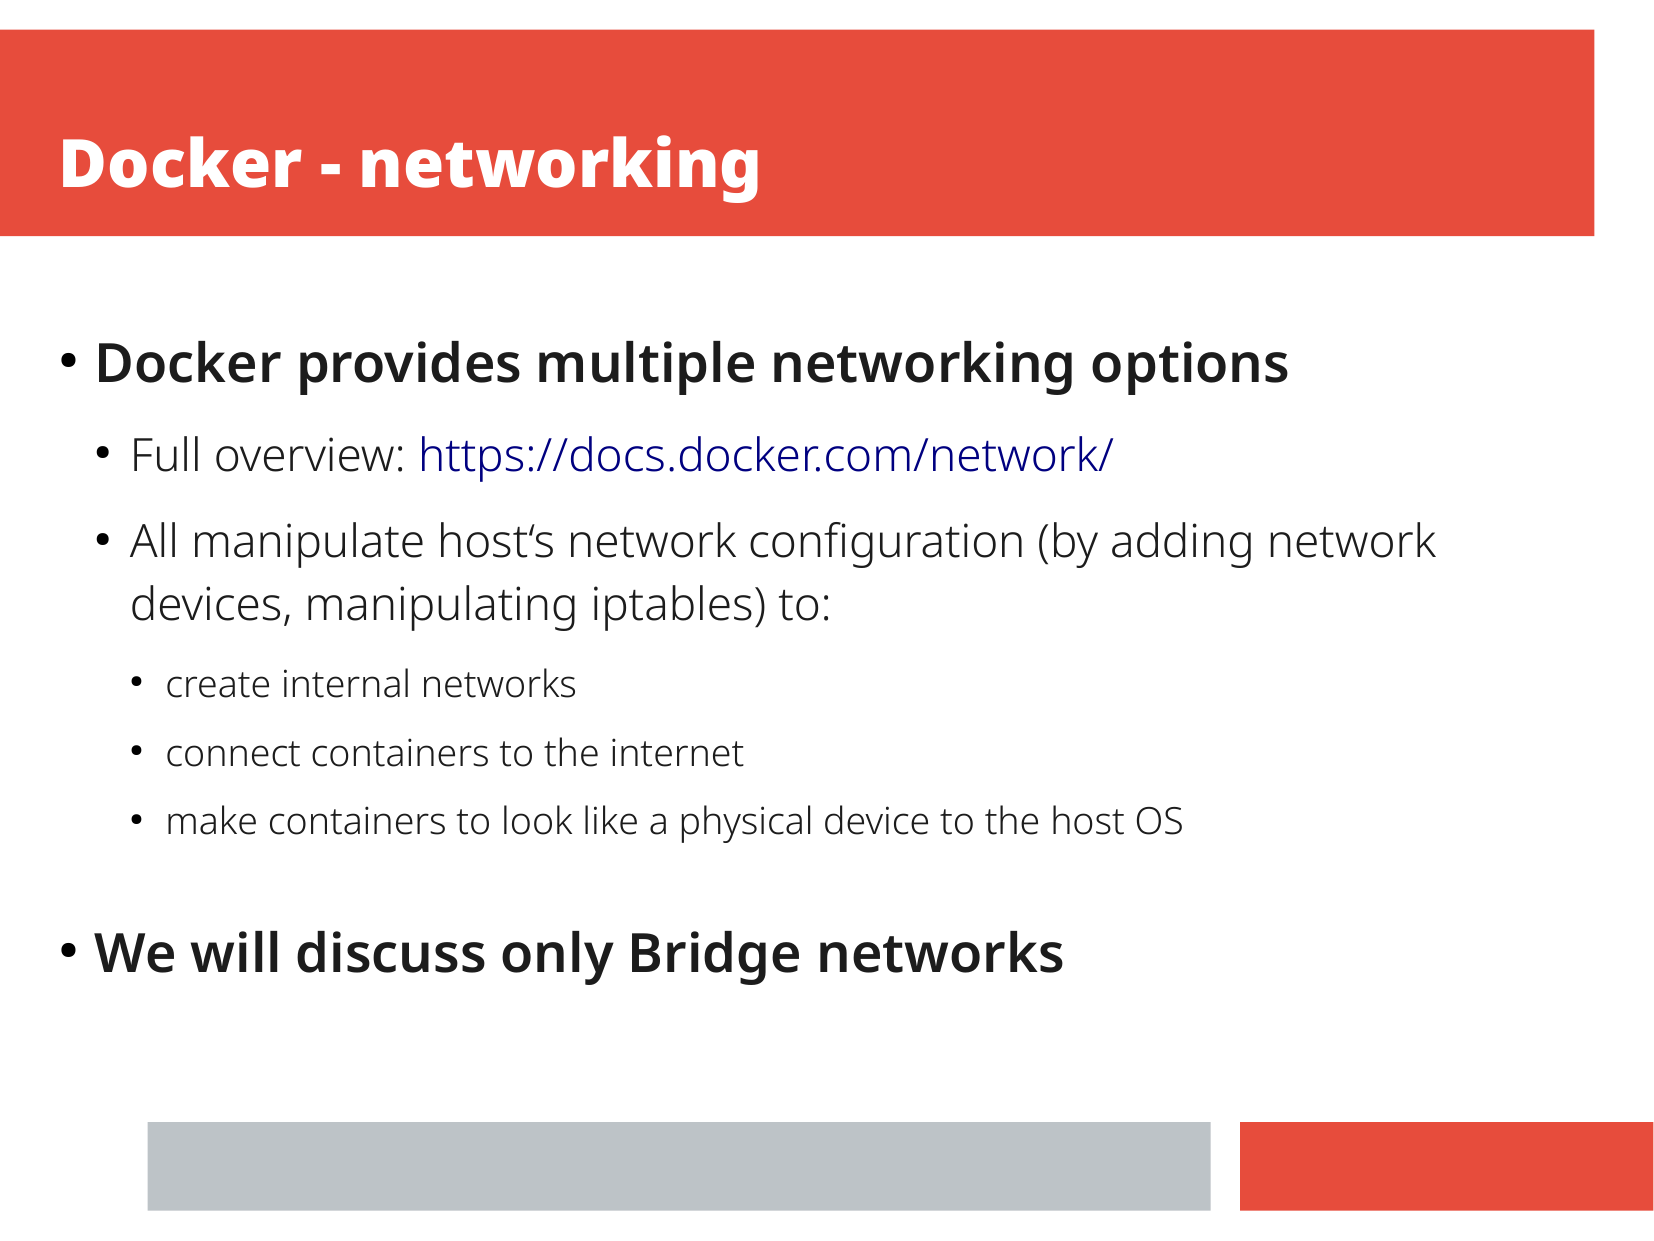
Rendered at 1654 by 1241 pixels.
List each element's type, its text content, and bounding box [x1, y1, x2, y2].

list Docker provides multiple networking options Full overview: https://docs.docker.com/network/ All manipulate host‘s network configuration (by adding network devices, manipulating iptables) to: create internal networks connect containers to the internet make containers to look like a physical device to the host OS We will discuss only Bridge networks [59, 324, 1565, 1093]
title Docker - networking [59, 59, 1595, 207]
